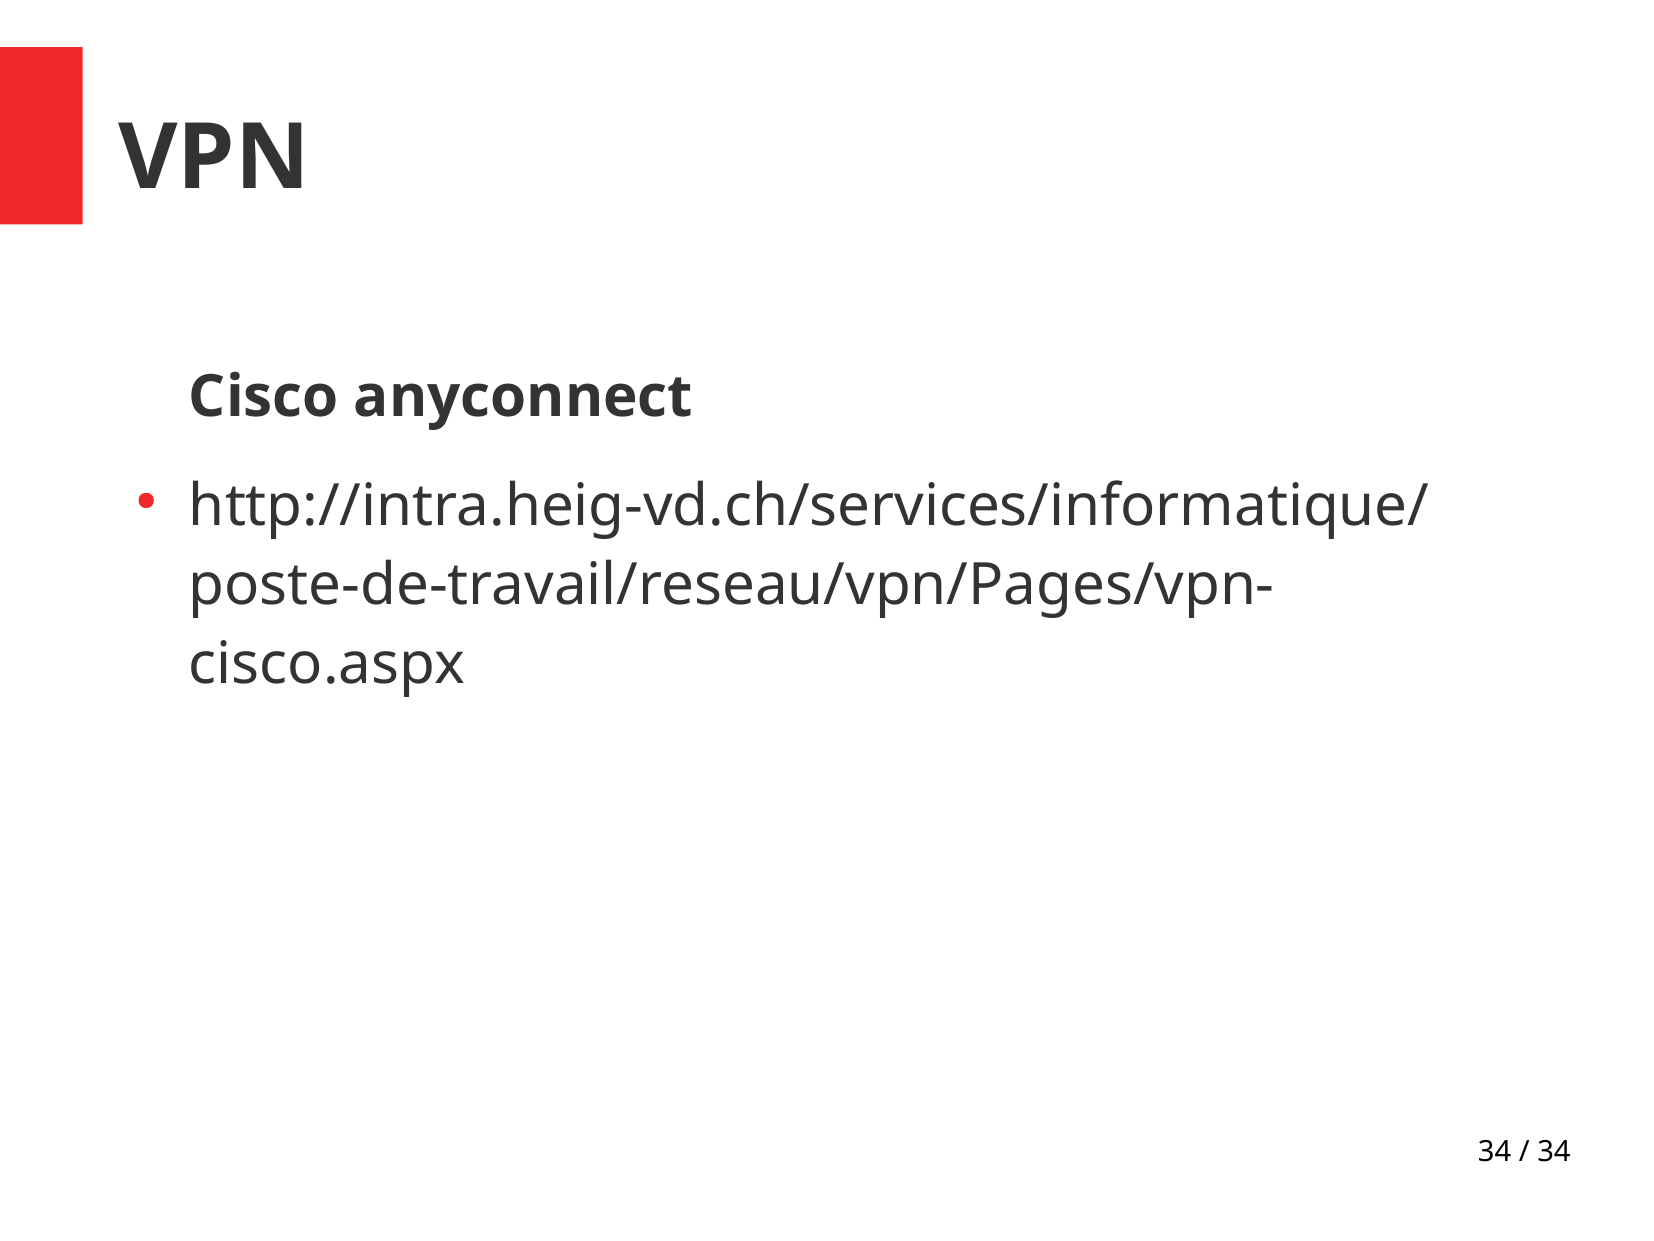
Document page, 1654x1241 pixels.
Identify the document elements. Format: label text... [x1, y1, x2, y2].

title VPN [118, 49, 1571, 257]
list Cisco anyconnect http://intra.heig-vd.ch/services/informatique/poste-de-travail/reseau/vpn/Pages/vpn-cisco.aspx [118, 354, 1536, 1074]
